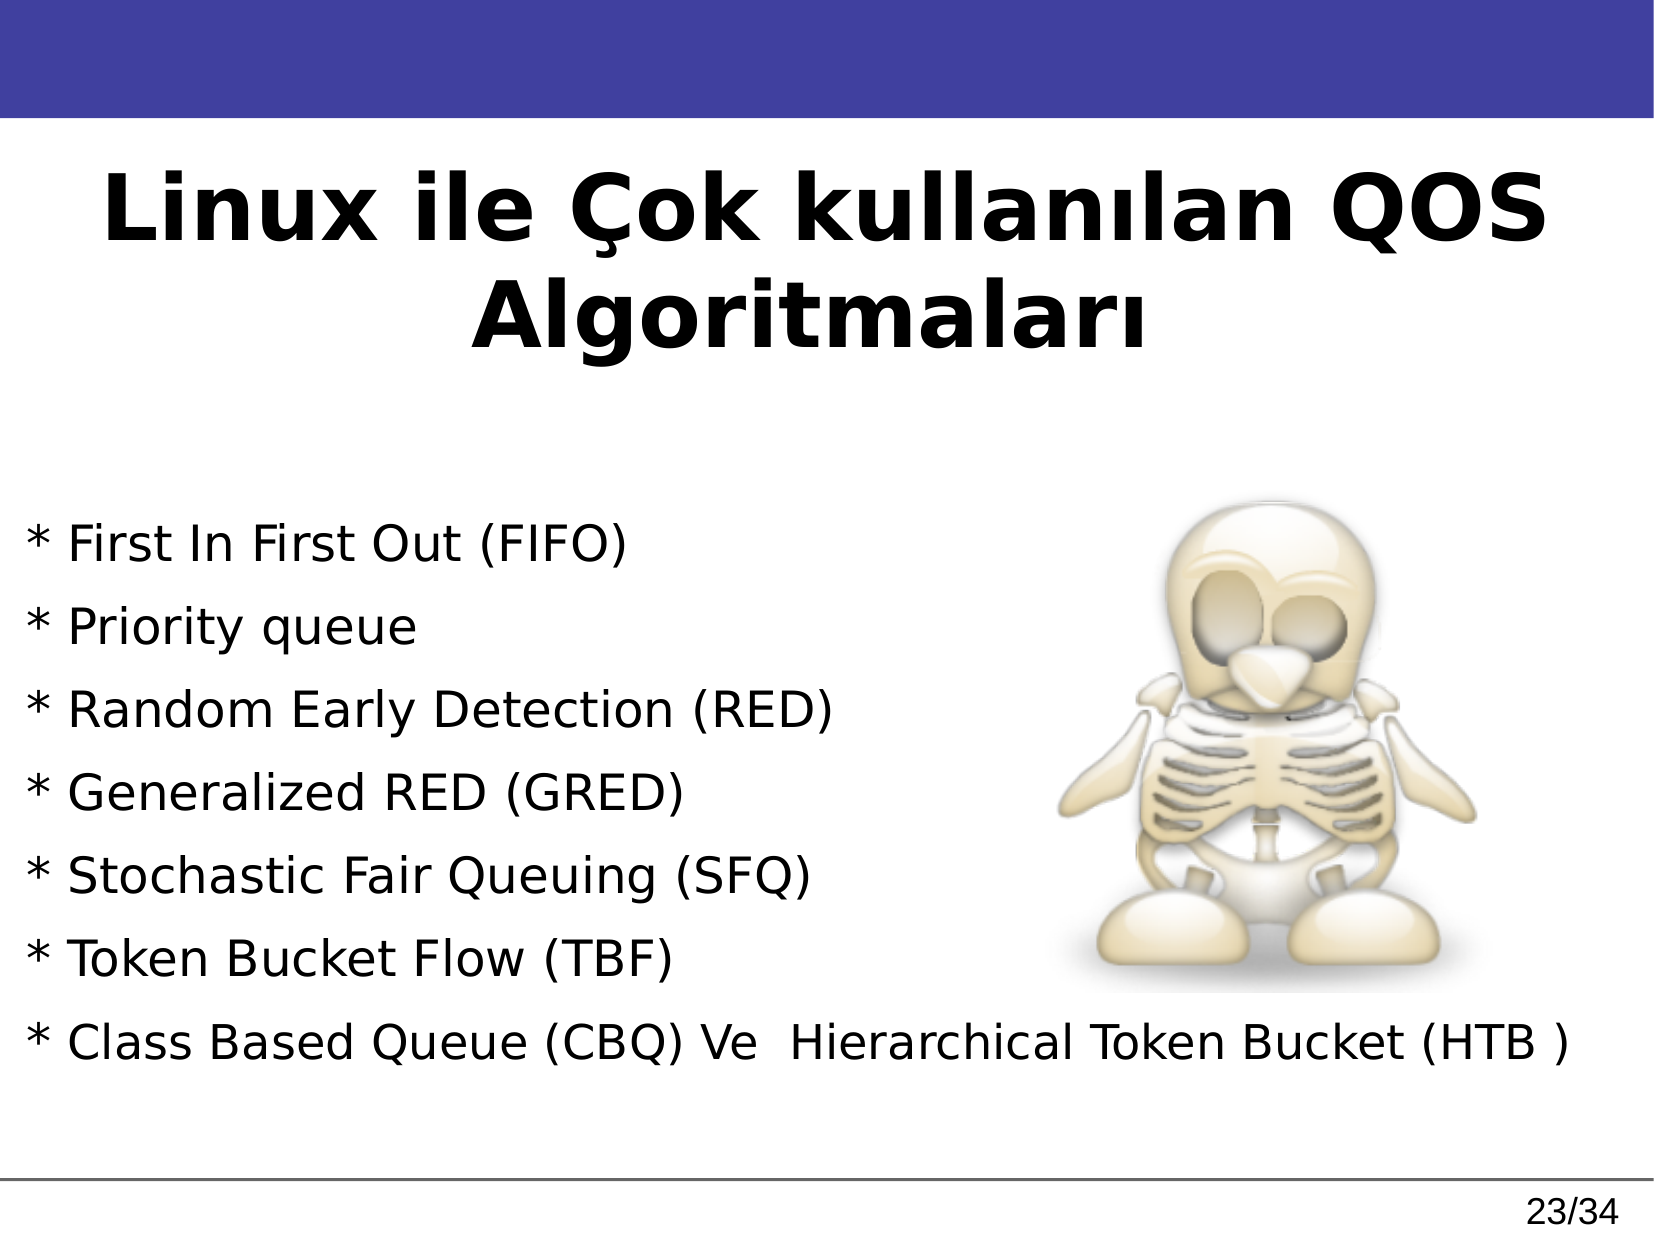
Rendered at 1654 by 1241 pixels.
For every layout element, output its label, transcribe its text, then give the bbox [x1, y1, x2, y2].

text_box Linux ile Çok kullanılan QOS Algoritmaları [0, 147, 1654, 377]
text_box <number>/34 [1511, 1183, 1654, 1241]
picture [1003, 458, 1538, 993]
text_box * First In First Out (FIFO) * Priority queue * Random Early Detection (RED) * Generalized RED (GRED) * Stochastic Fair Queuing (SFQ) * Token Bucket Flow (TBF) * Class Based Queue (CBQ) Ve Hierarchical Token Bucket (HTB ) [11, 507, 1636, 1111]
